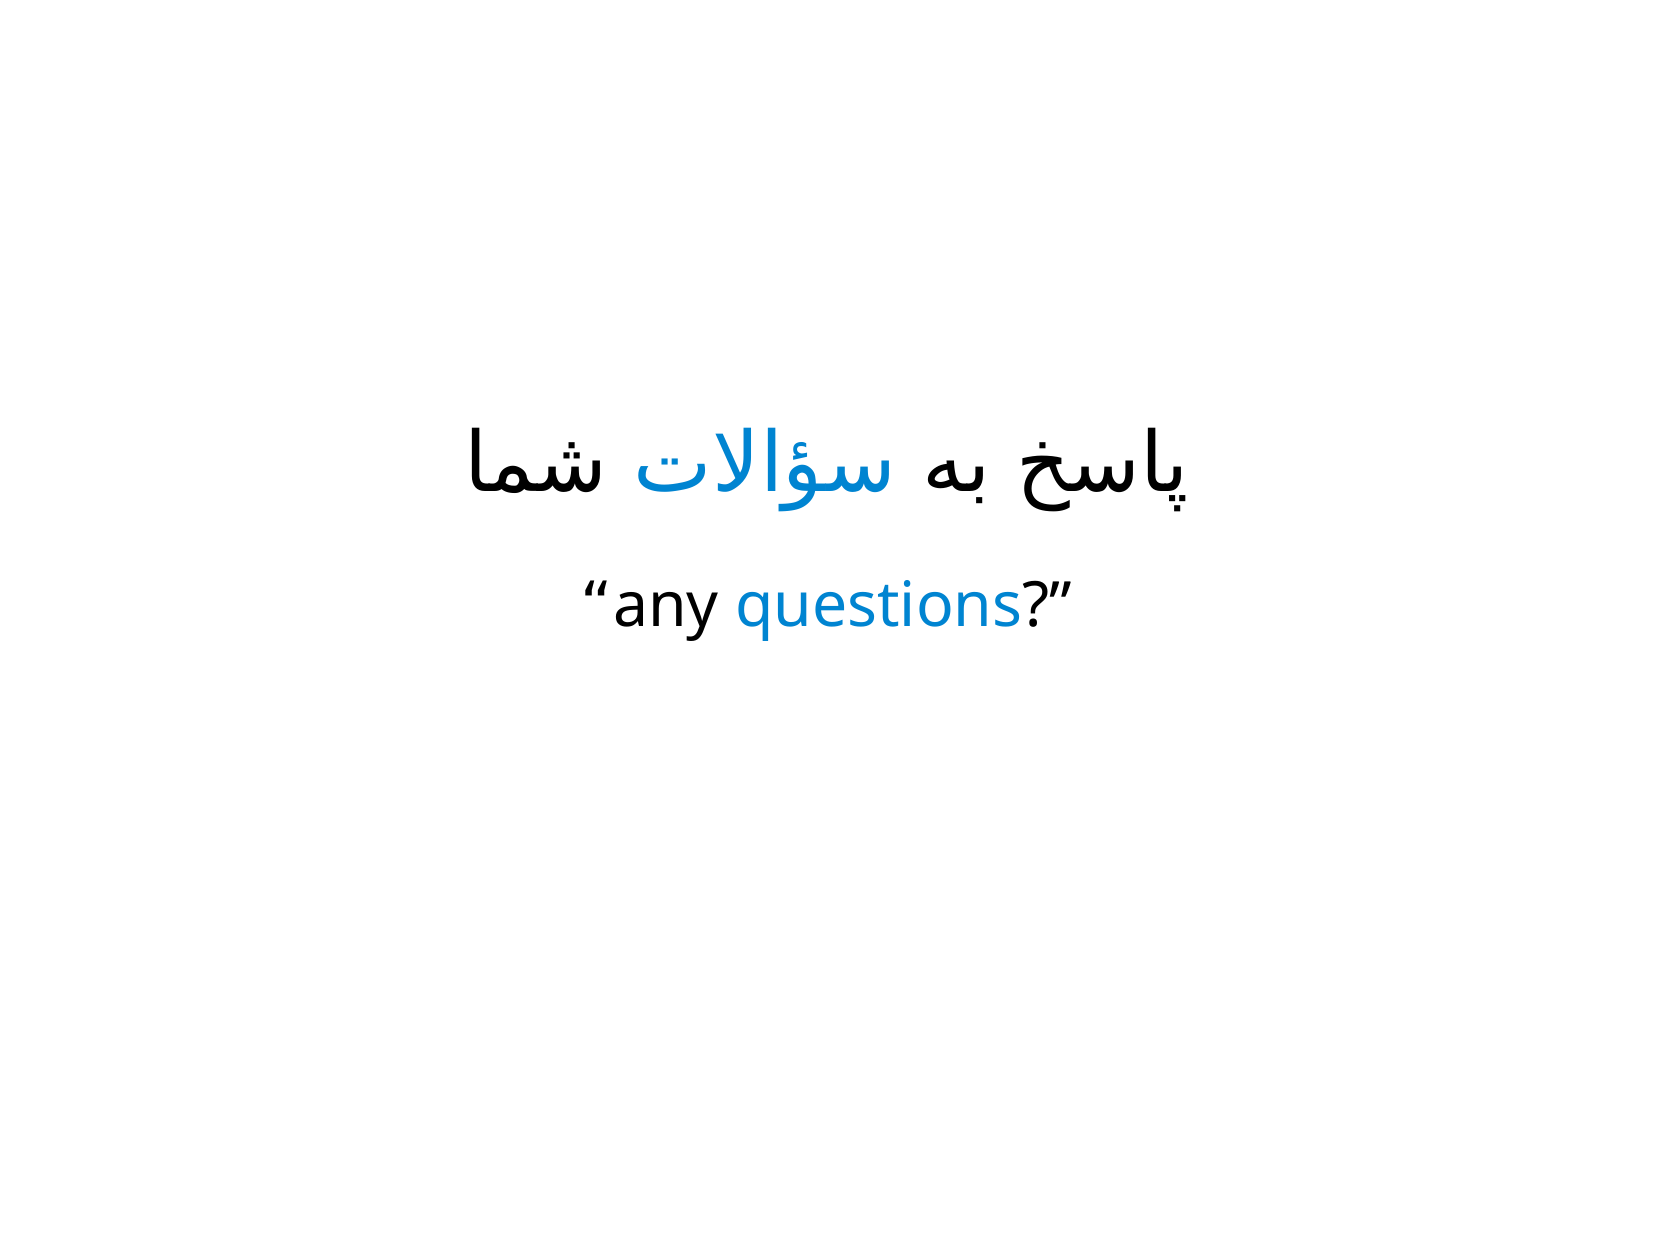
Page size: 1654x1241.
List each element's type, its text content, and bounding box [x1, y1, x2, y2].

subtitle پاسخ به سؤالات شما “any questions?” [82, 49, 1571, 1010]
